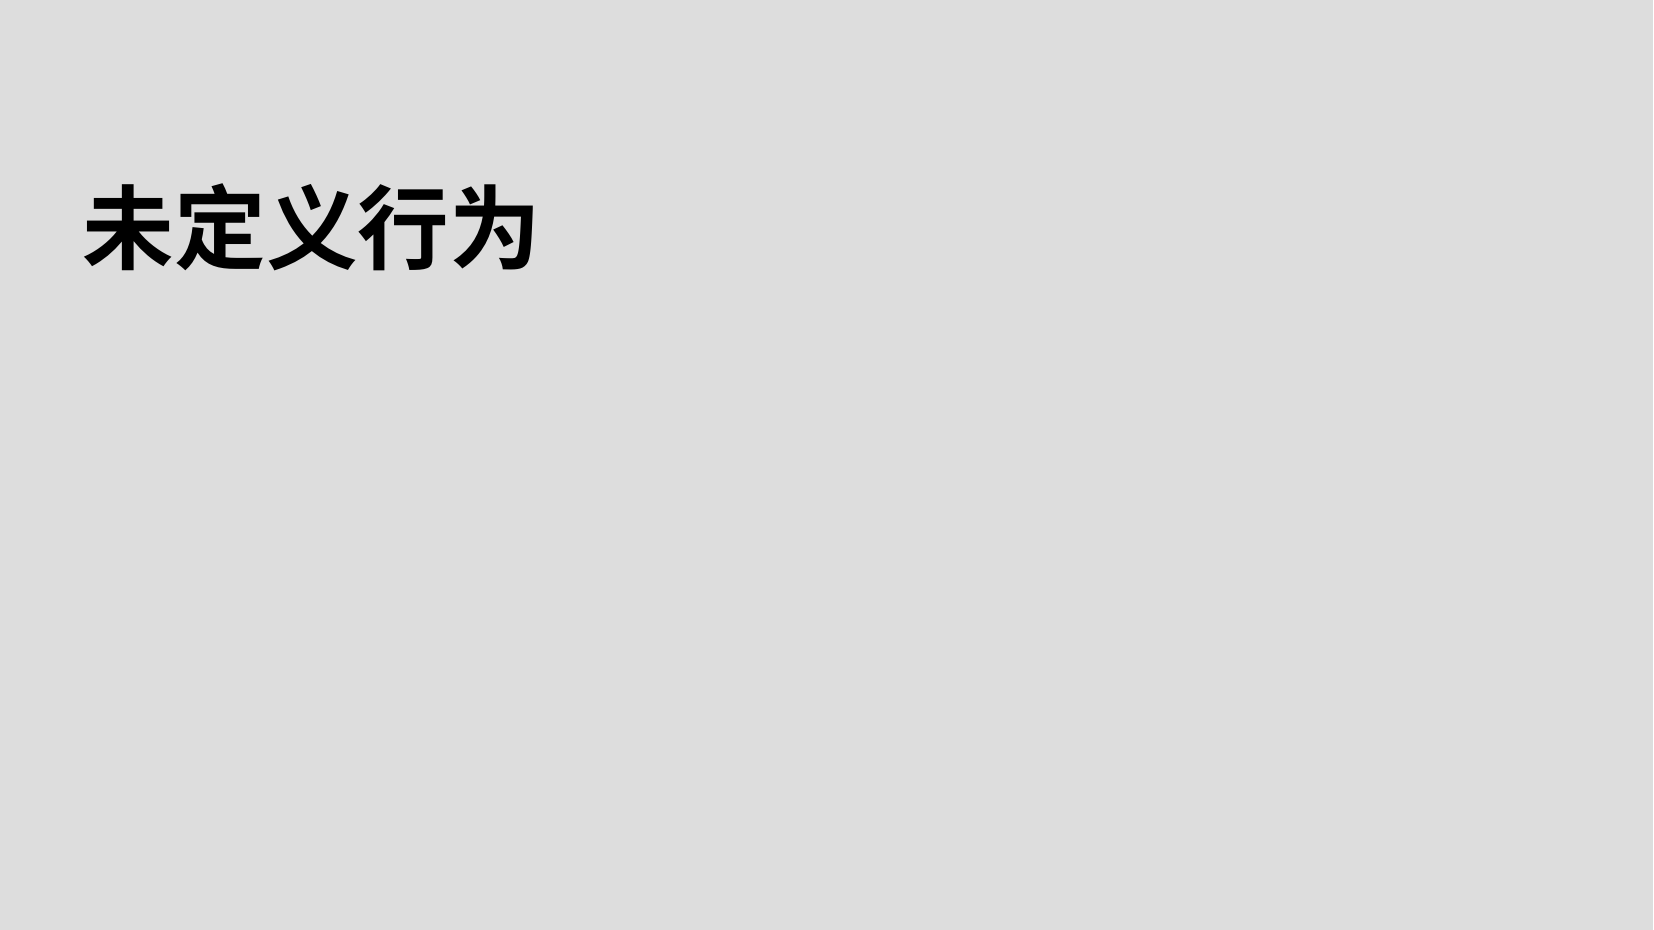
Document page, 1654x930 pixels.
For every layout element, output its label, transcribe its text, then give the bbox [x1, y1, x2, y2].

title 未定义行为 [82, 144, 1571, 301]
